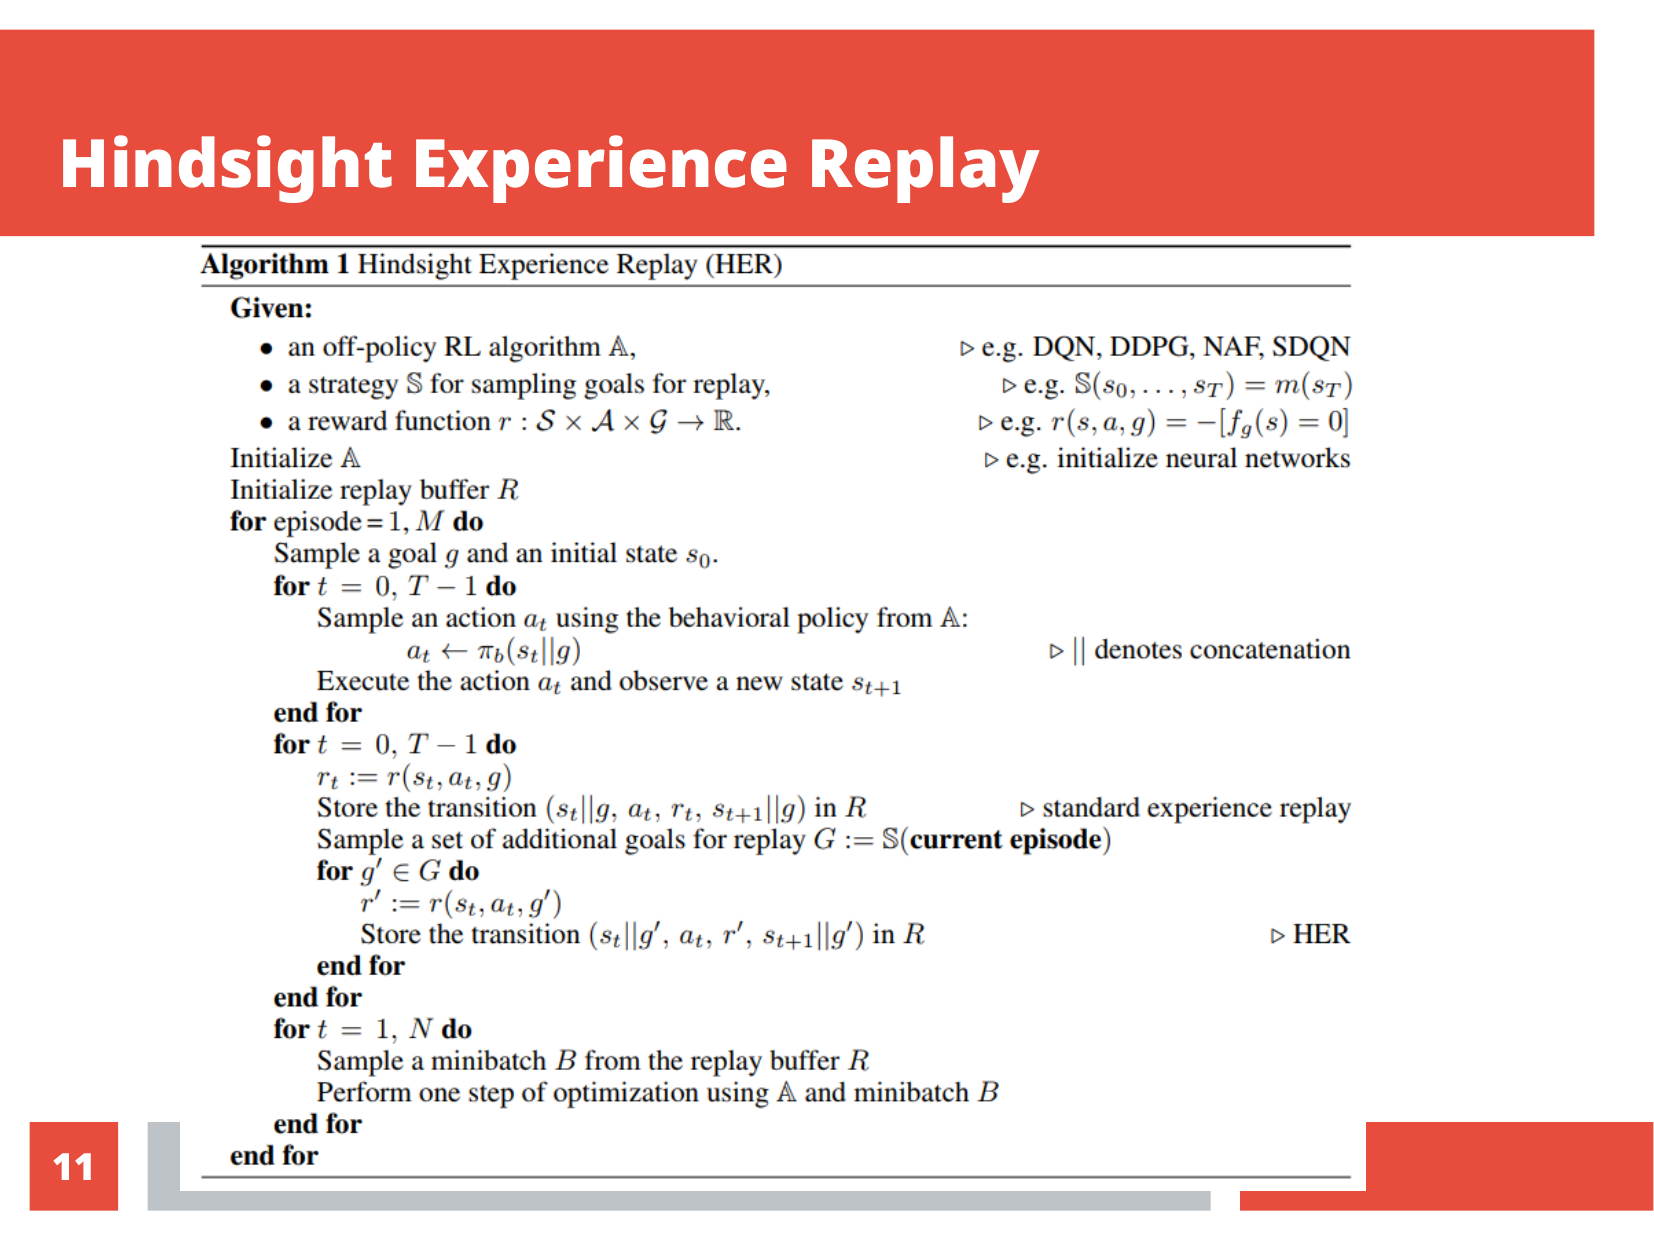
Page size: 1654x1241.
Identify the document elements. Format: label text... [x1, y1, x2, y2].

picture [180, 239, 1366, 1191]
title Hindsight Experience Replay [59, 59, 1595, 207]
